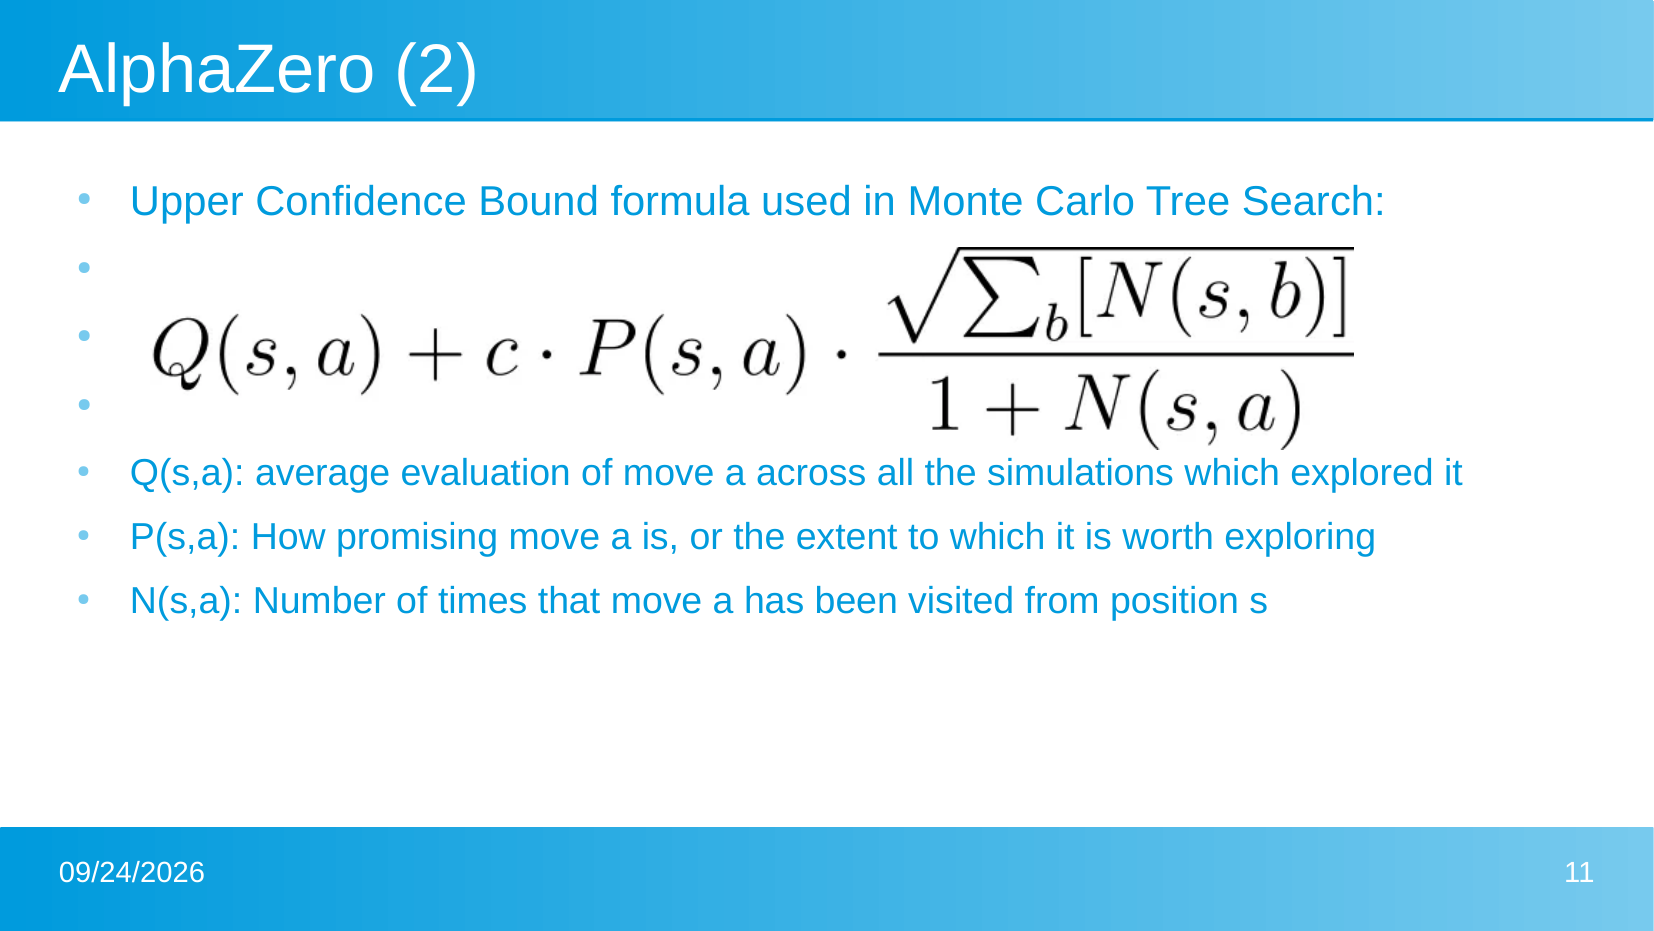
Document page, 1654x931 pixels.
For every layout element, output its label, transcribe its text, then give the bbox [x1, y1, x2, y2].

list Upper Confidence Bound formula used in Monte Carlo Tree Search: Q(s,a): average evaluation of move a across all the simulations which explored it P(s,a): How promising move a is, or the extent to which it is worth exploring N(s,a): Number of times that move a has been visited from position s [59, 177, 1595, 768]
picture [150, 247, 1354, 451]
title AlphaZero (2) [59, 29, 1595, 109]
